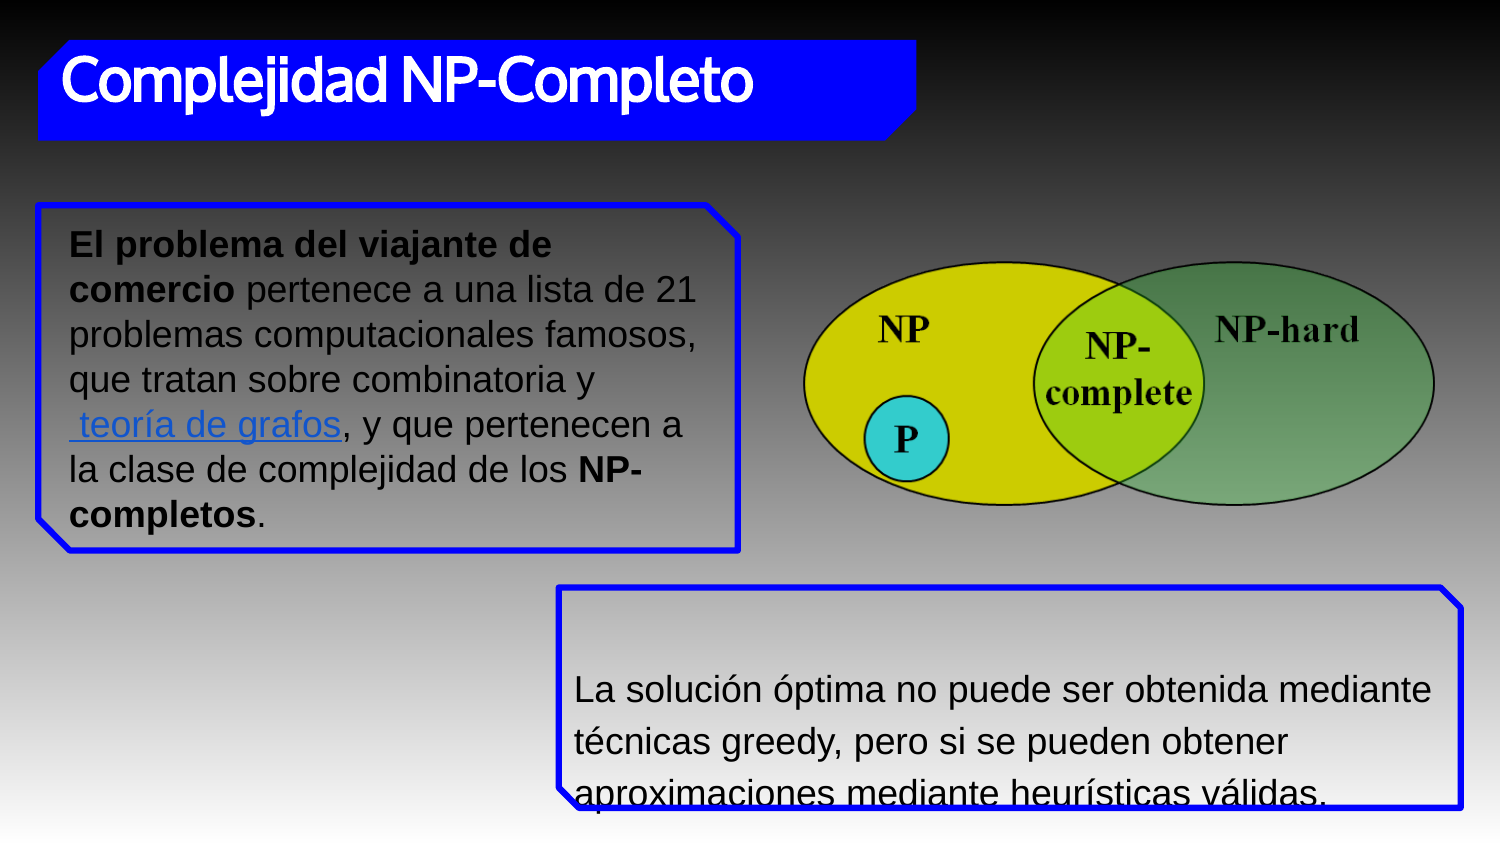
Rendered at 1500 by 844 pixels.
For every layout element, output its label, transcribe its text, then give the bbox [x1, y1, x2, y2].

text_box [38, 39, 917, 141]
text_box La solución óptima no puede ser obtenida mediante técnicas greedy, pero si se pueden obtener aproximaciones mediante heurísticas válidas. [558, 613, 1500, 844]
picture [802, 260, 1436, 507]
text_box El problema del viajante de comercio pertenece a una lista de 21 problemas computacionales famosos, que tratan sobre combinatoria y teoría de grafos, y que pertenecen a la clase de complejidad de los NP-completos. [53, 205, 723, 551]
text_box La solución óptima no puede ser obtenida mediante técnicas greedy, pero si se pueden obtener aproximaciones mediante heurísticas válidas. [562, 613, 1457, 804]
